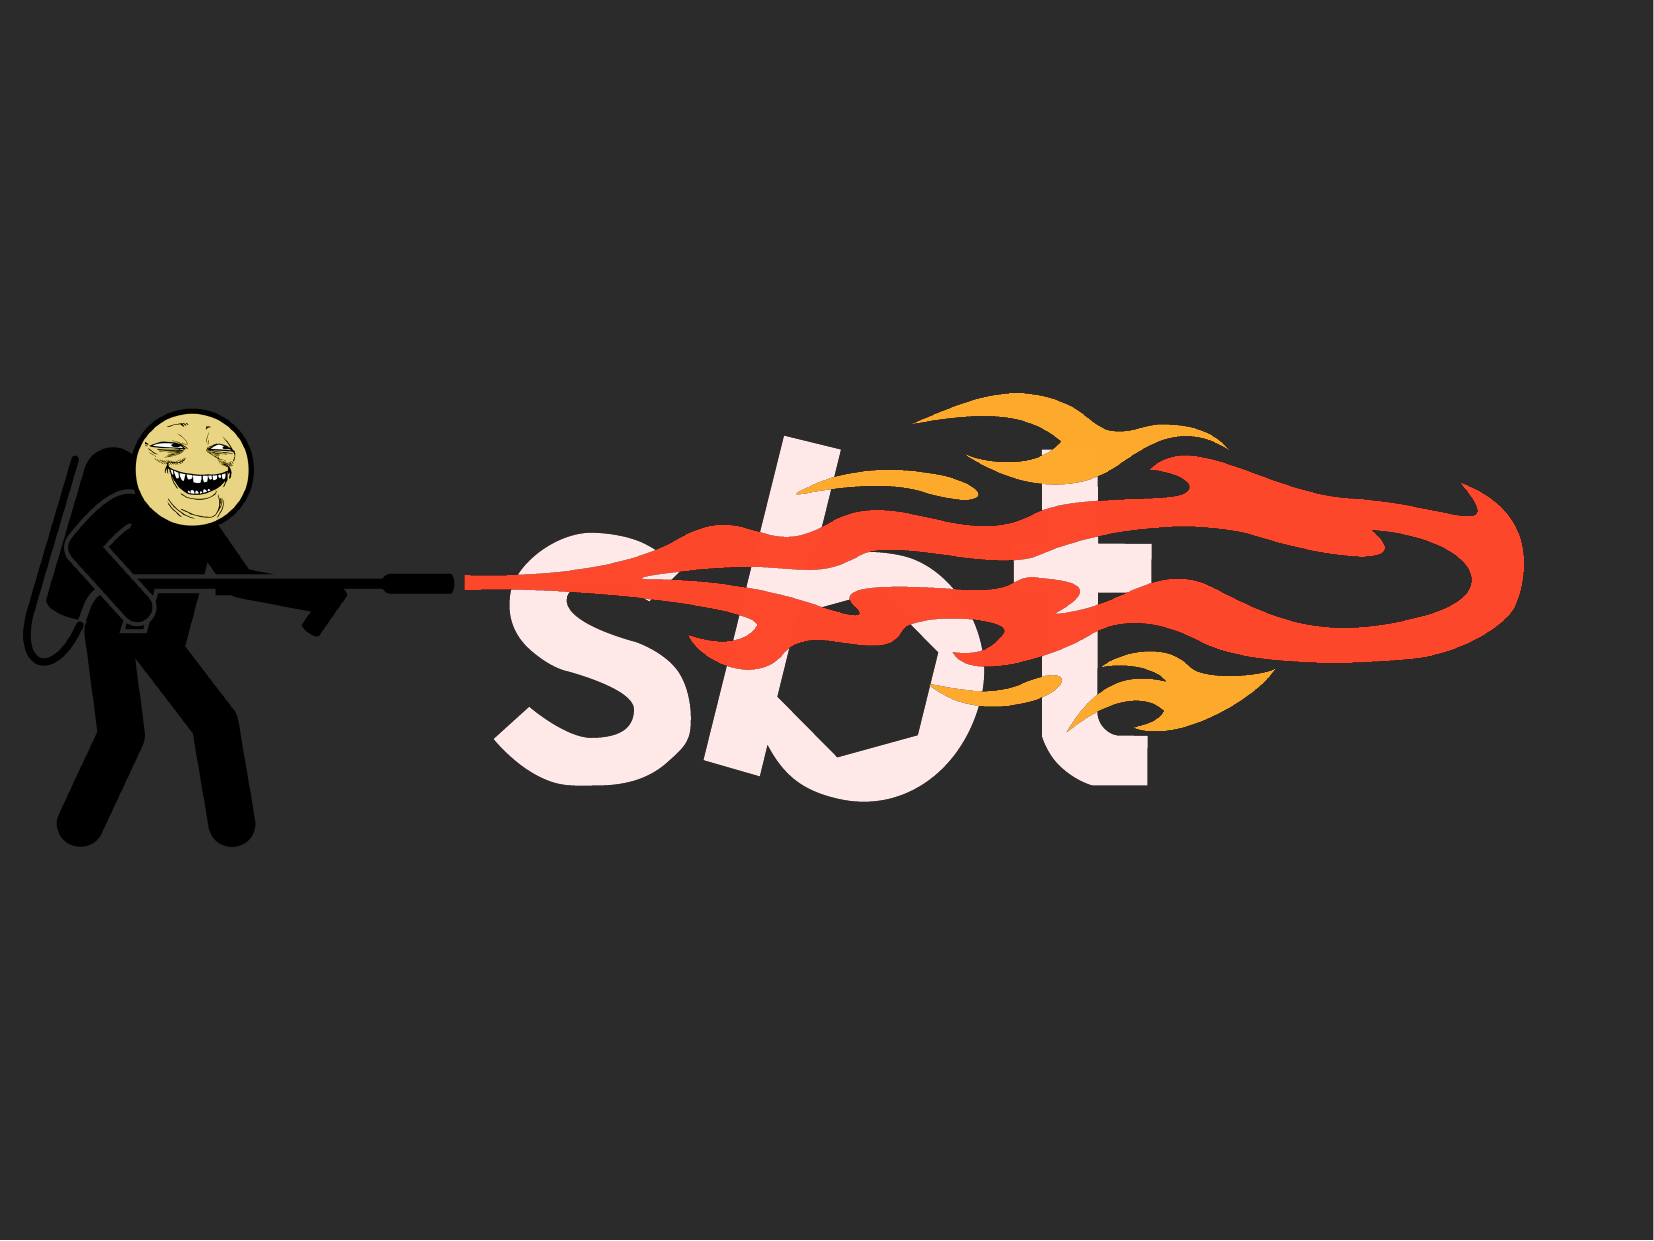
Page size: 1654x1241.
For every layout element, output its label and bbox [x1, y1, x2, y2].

picture [23, 393, 1524, 847]
